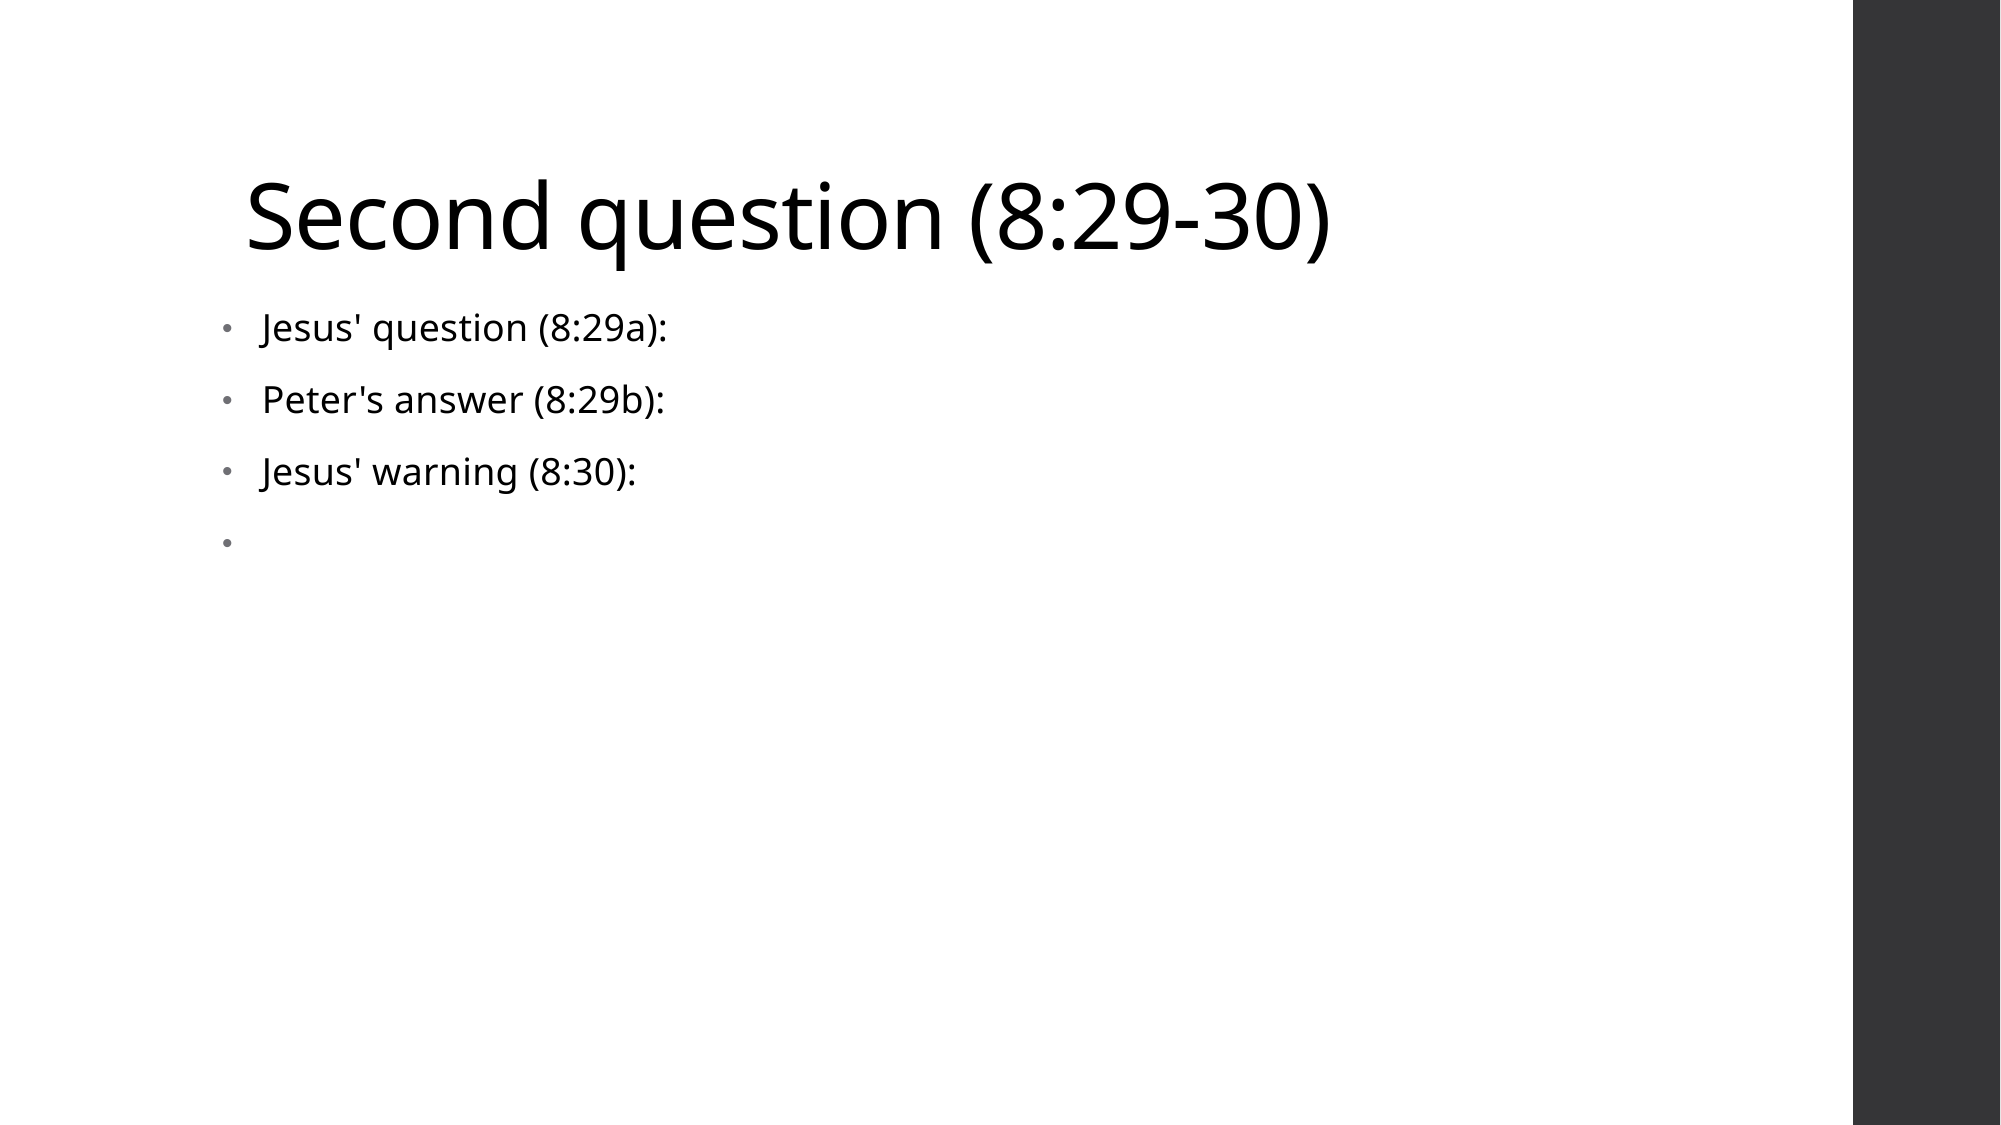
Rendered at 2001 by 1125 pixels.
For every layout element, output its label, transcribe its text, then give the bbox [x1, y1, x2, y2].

title Second question (8:29-30) [206, 60, 1797, 278]
list Jesus' question (8:29a): Peter's answer (8:29b): Jesus' warning (8:30): [206, 299, 1617, 1014]
